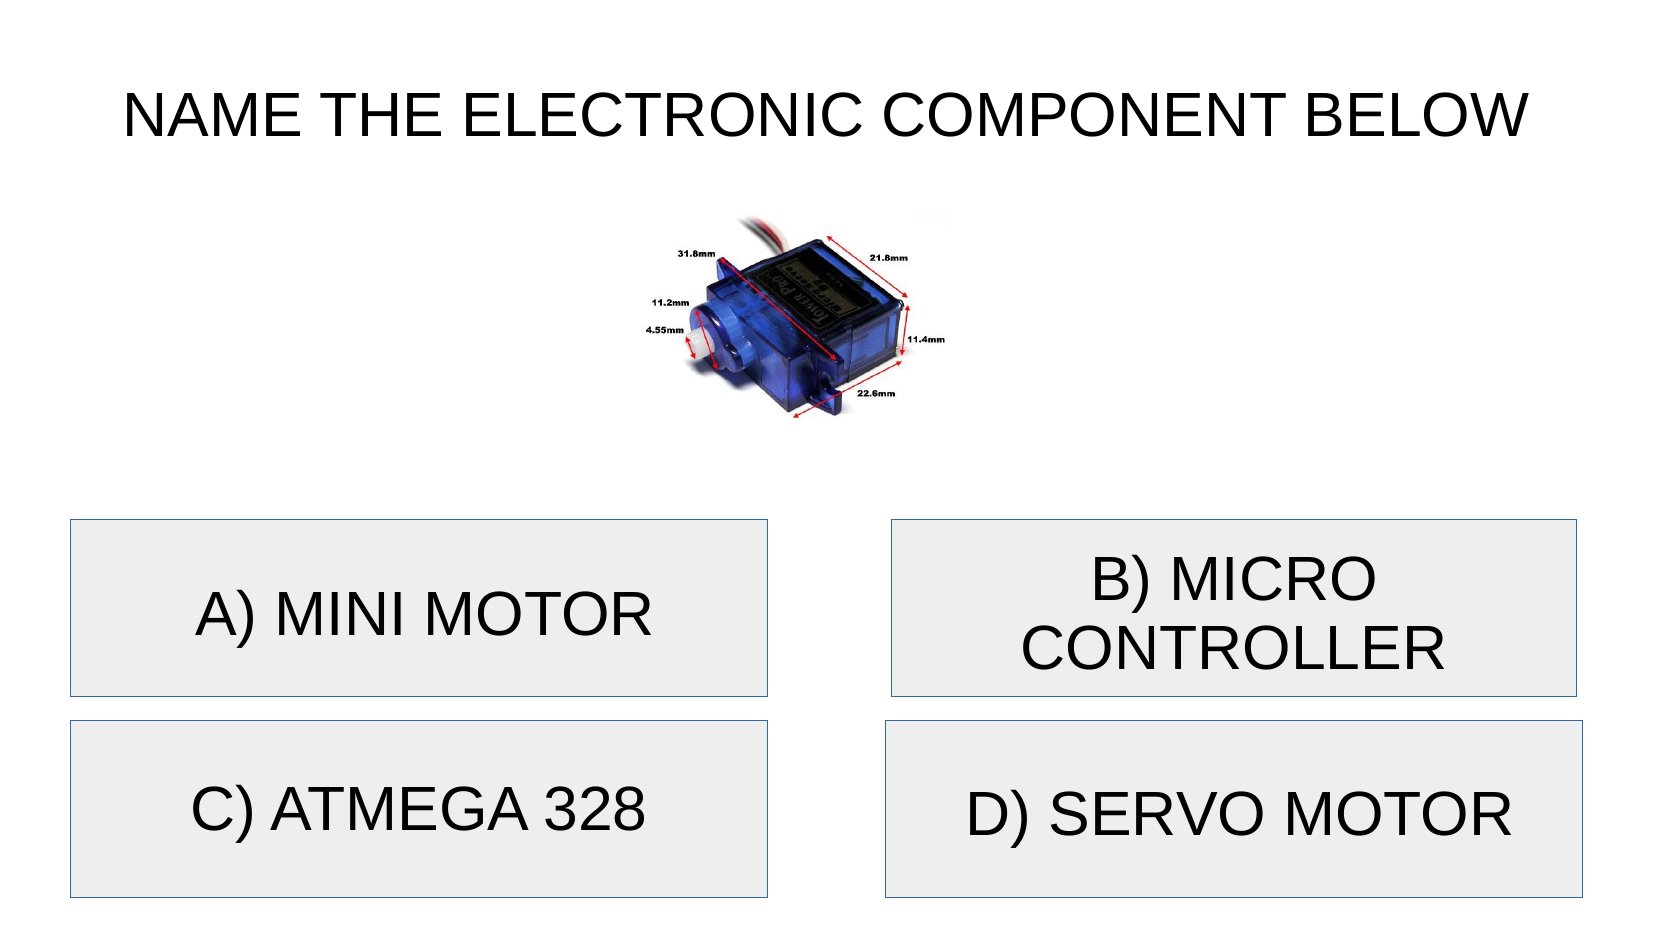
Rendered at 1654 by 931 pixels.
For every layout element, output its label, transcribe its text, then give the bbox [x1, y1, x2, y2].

text_box [70, 519, 768, 535]
picture [608, 141, 981, 514]
title C) ATMEGA 328 [70, 730, 768, 886]
title B) MICRO CONTROLLER [909, 535, 1560, 692]
text_box [70, 720, 768, 730]
title NAME THE ELECTRONIC COMPONENT BELOW [82, 37, 1571, 193]
text_box [70, 691, 768, 697]
title A) MINI MOTOR [0, 535, 909, 691]
text_box [885, 720, 1583, 898]
text_box [891, 519, 1577, 697]
title D) SERVO MOTOR [891, 736, 1589, 892]
text_box [70, 886, 768, 898]
